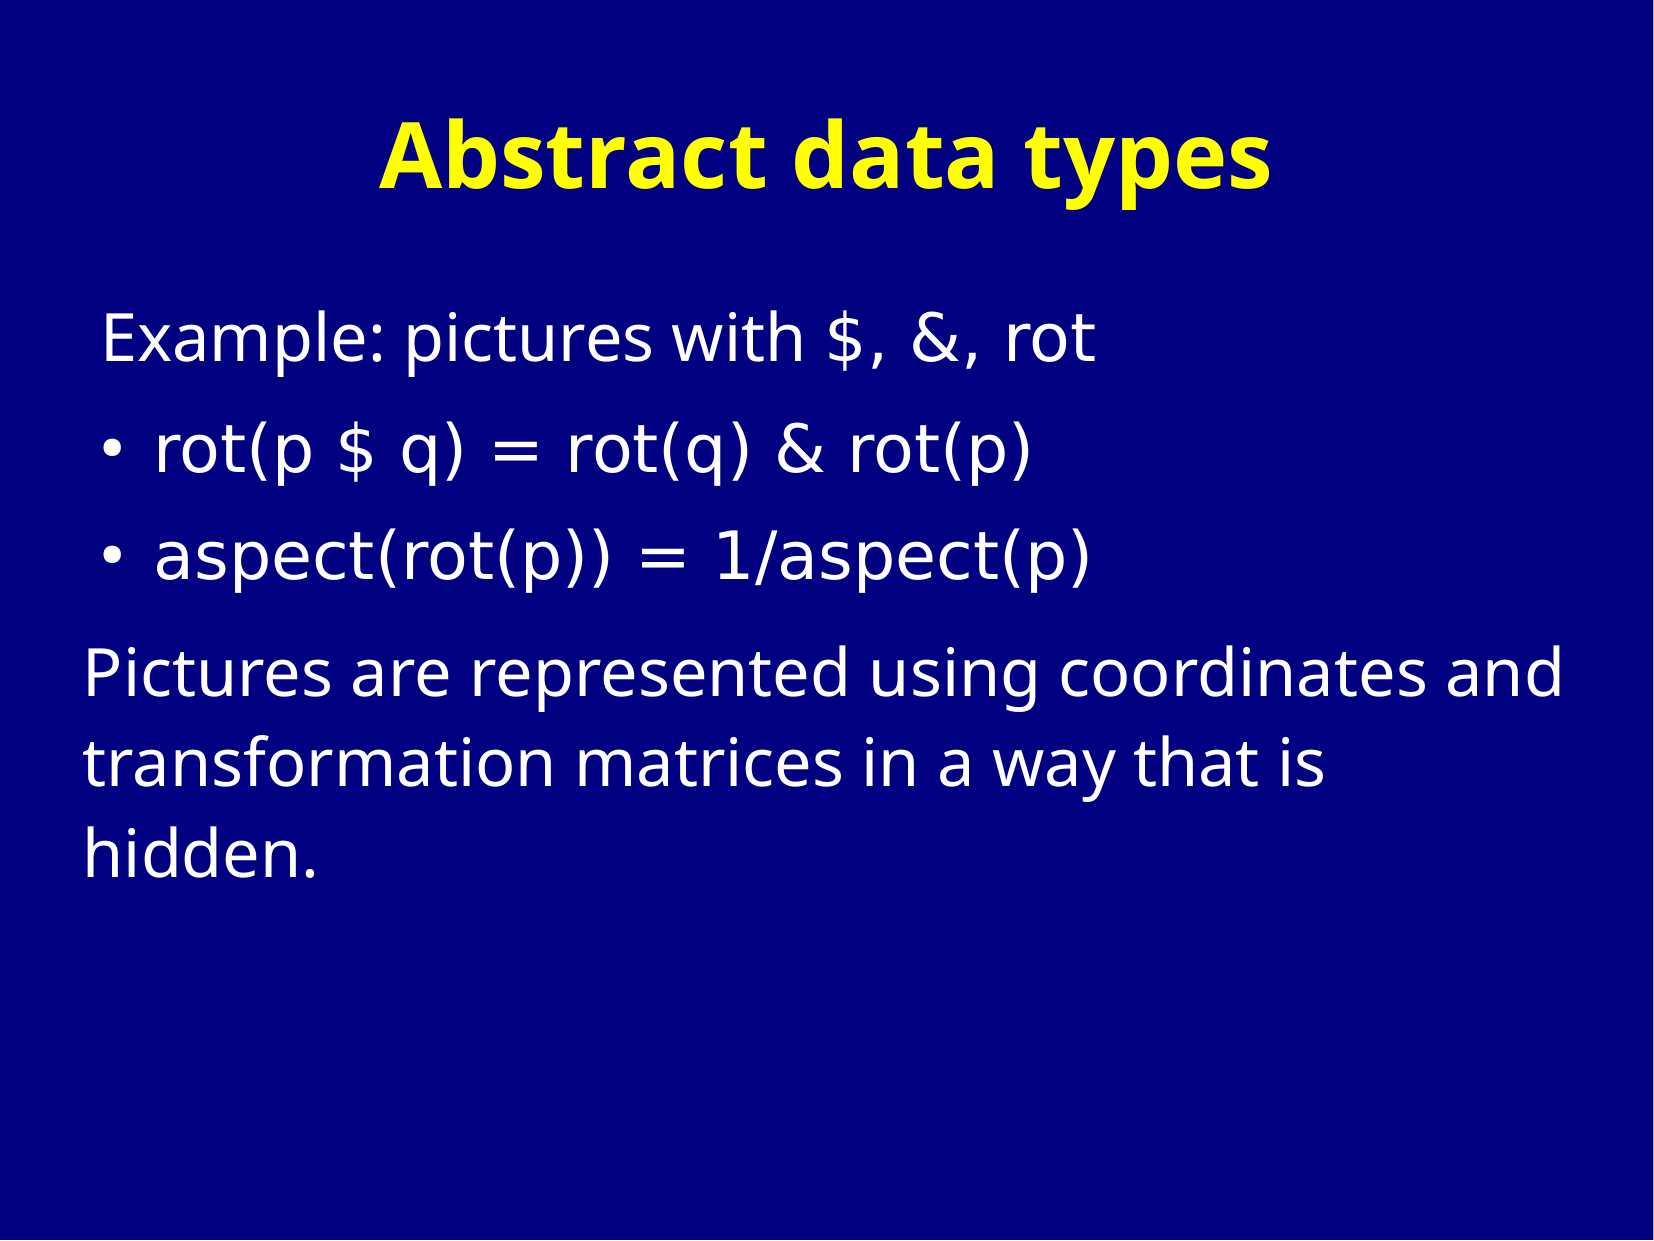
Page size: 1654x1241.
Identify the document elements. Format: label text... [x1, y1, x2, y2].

list Example: pictures with $, &, rot rot(p $ q) = rot(q) & rot(p) aspect(rot(p)) = 1/aspect(p) Pictures are represented using coordinates and transformation matrices in a way that is hidden. [82, 290, 1571, 1094]
title Abstract data types [82, 56, 1571, 250]
